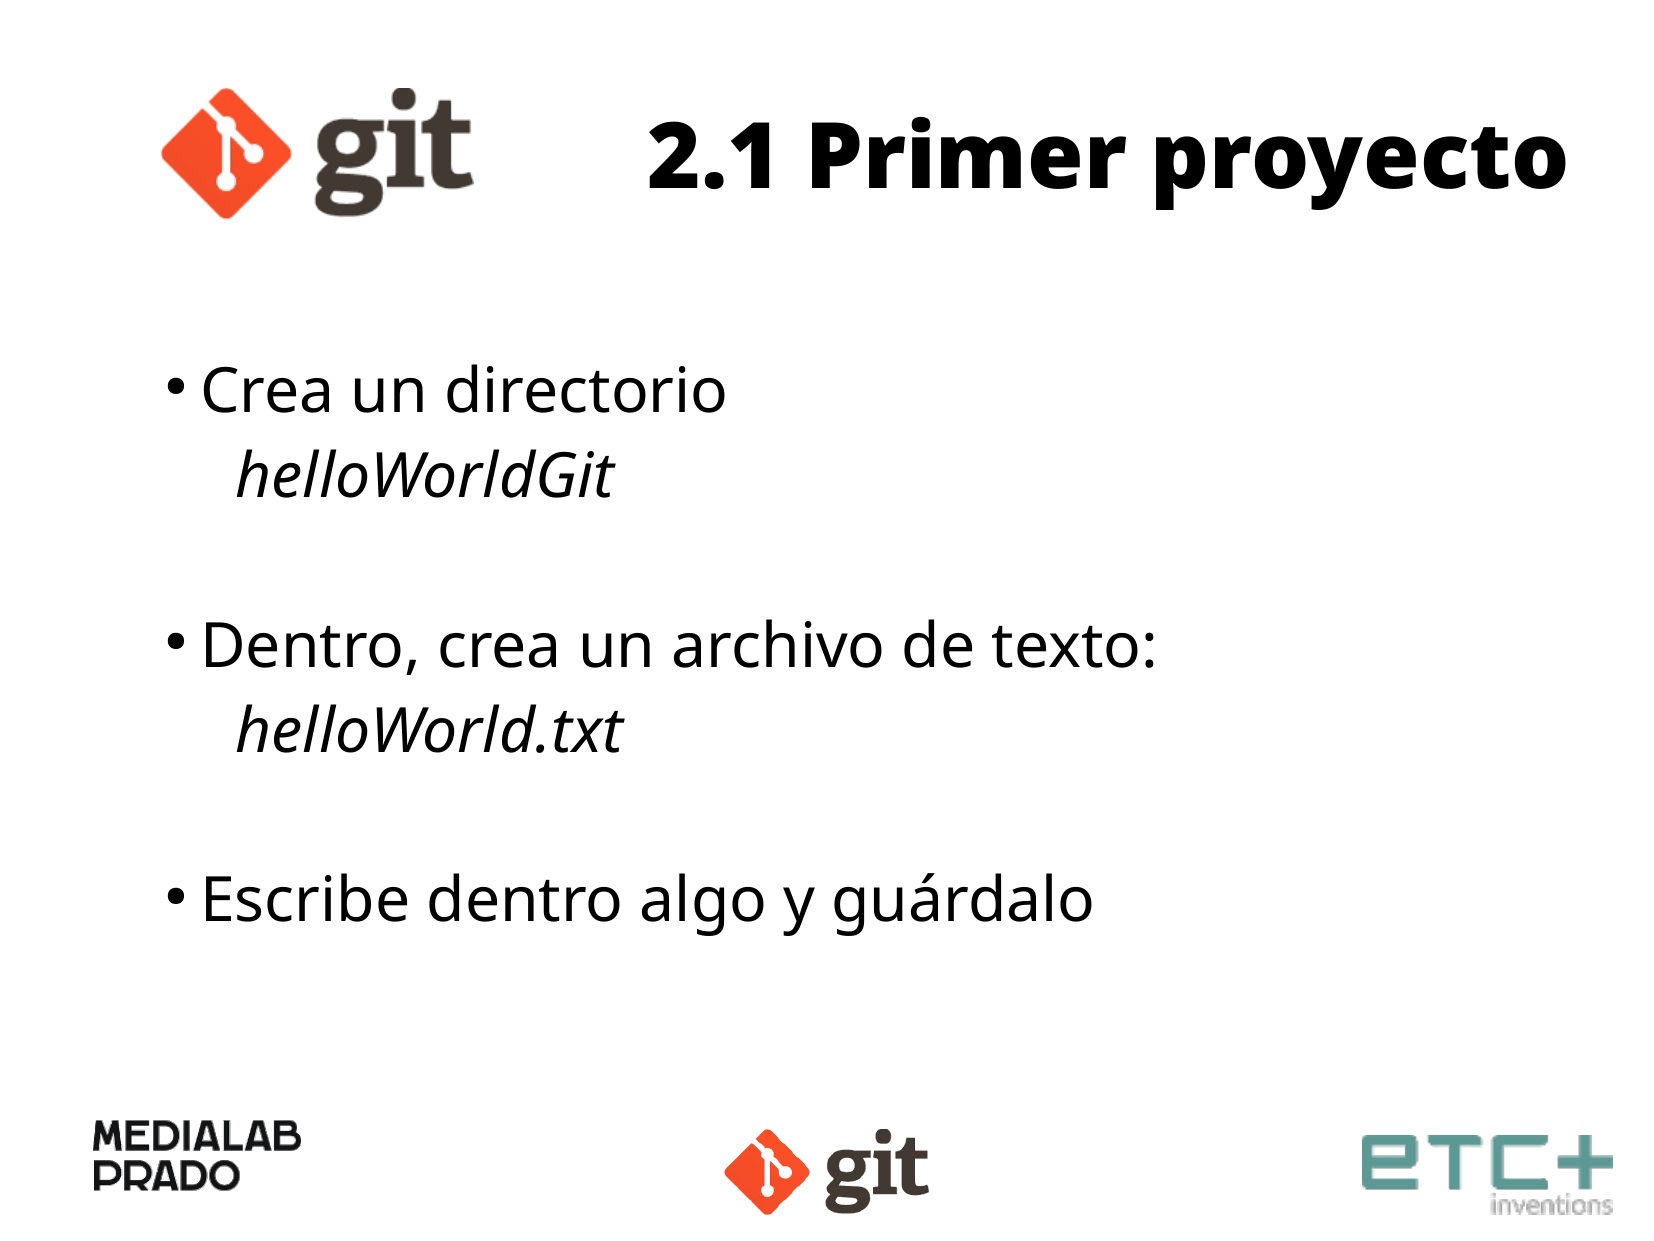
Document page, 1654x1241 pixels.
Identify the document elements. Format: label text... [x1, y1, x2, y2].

picture [724, 1129, 929, 1216]
picture [1362, 1135, 1613, 1216]
text_box Crea un directorio helloWorldGit Dentro, crea un archivo de texto: helloWorld.txt Escribe dentro algo y guárdalo [150, 337, 1516, 1081]
picture [15, 1064, 379, 1241]
title 2.1 Primer proyecto [82, 49, 1571, 257]
